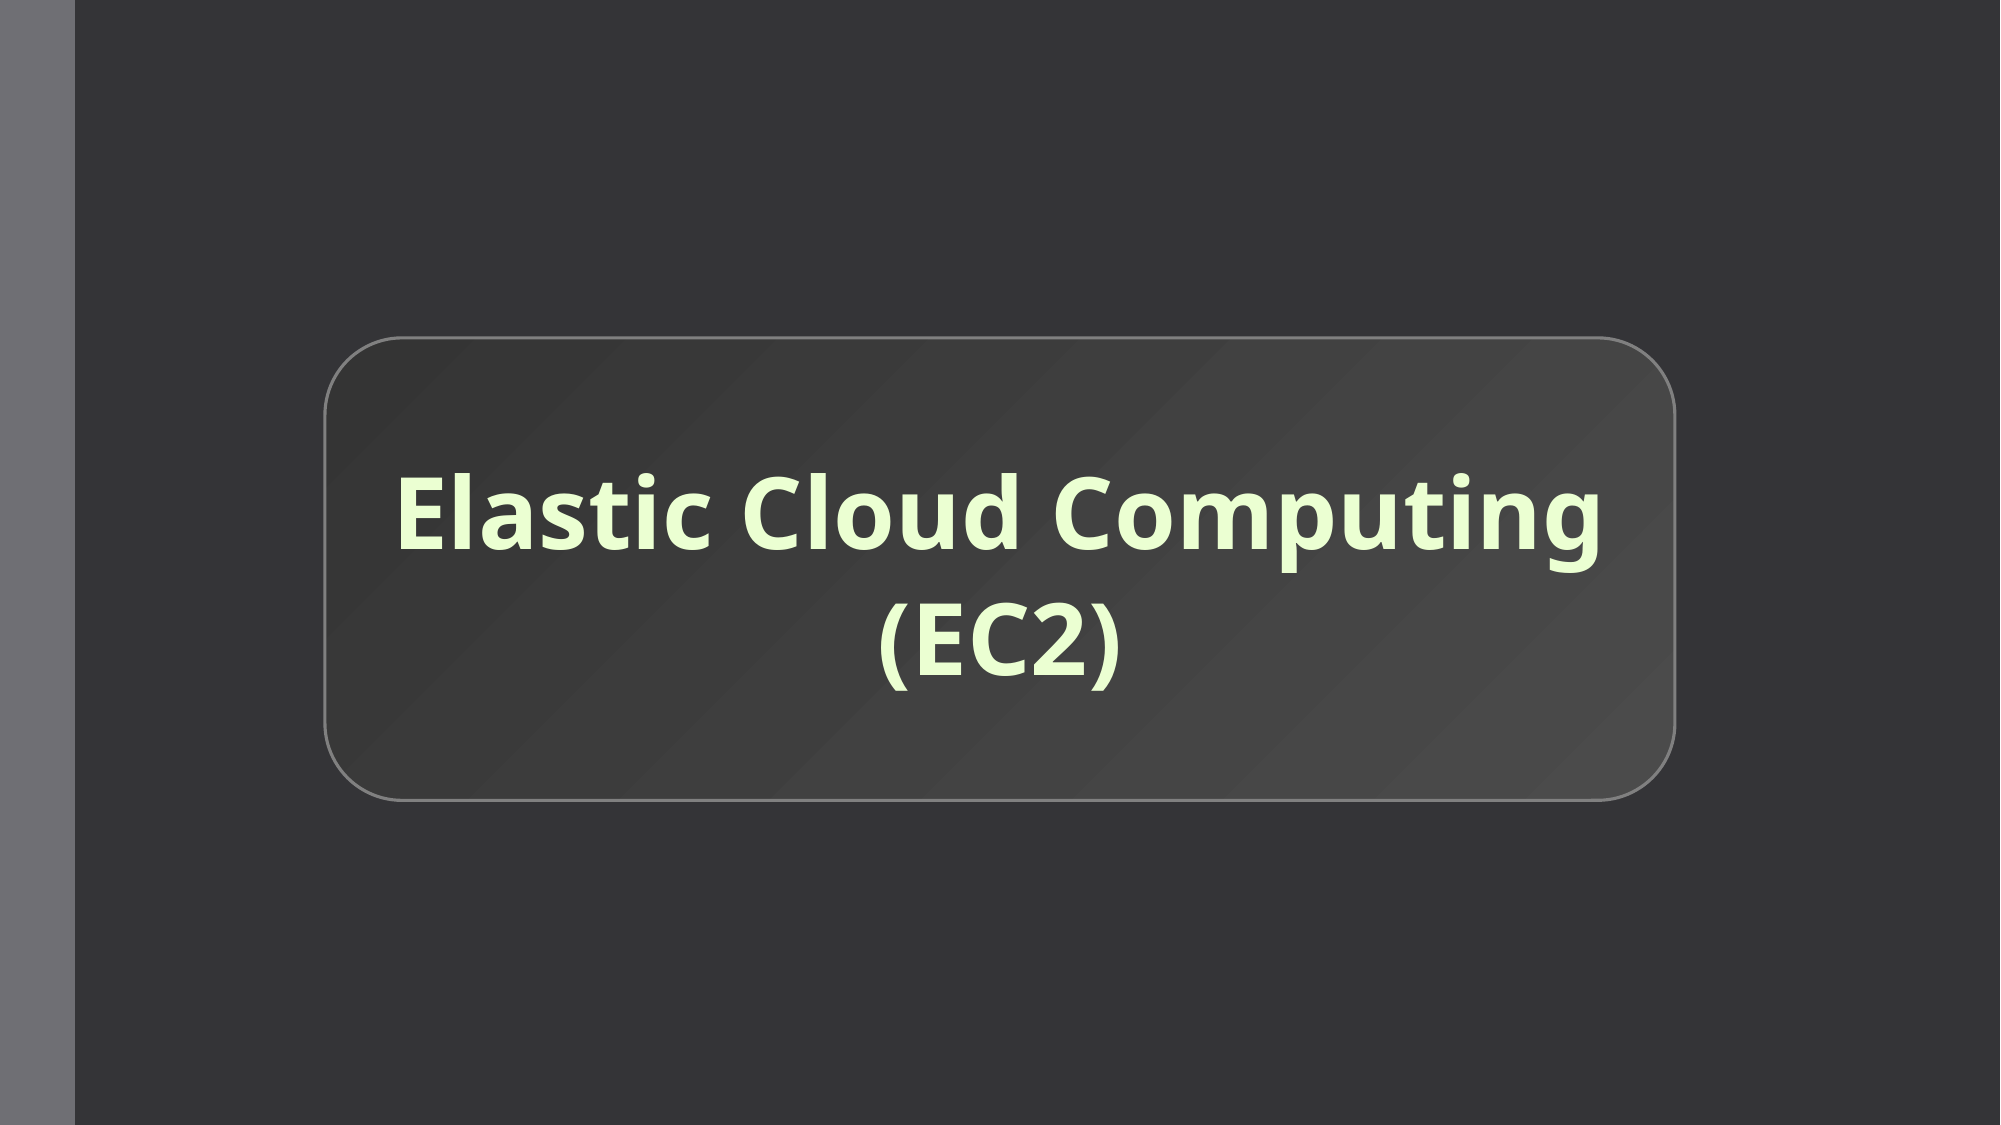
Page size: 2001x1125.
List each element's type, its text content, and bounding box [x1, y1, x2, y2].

text_box Elastic Cloud Computing (EC2) [324, 337, 1675, 801]
